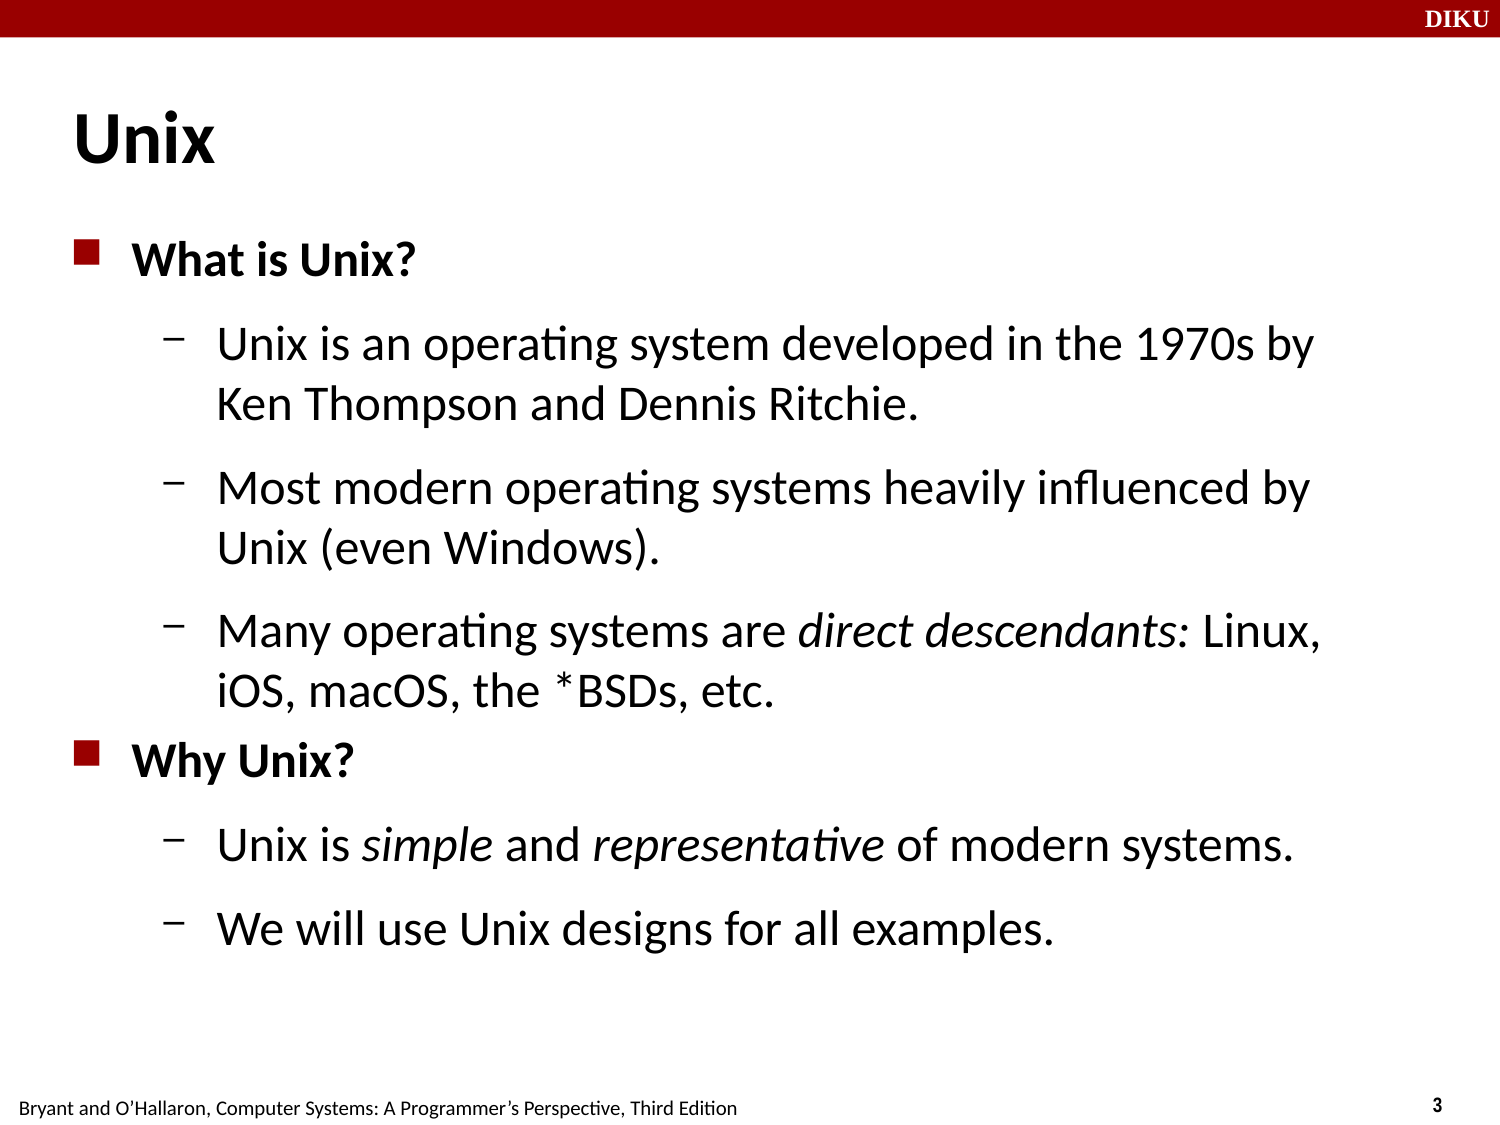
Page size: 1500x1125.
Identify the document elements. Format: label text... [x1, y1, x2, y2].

list What is Unix? Unix is an operating system developed in the 1970s by Ken Thompson and Dennis Ritchie. Most modern operating systems heavily influenced by Unix (even Windows). Many operating systems are direct descendants: Linux, iOS, macOS, the *BSDs, etc. Why Unix? Unix is simple and representative of modern systems. We will use Unix designs for all examples. [60, 219, 1356, 1036]
title Unix [58, 71, 1304, 197]
